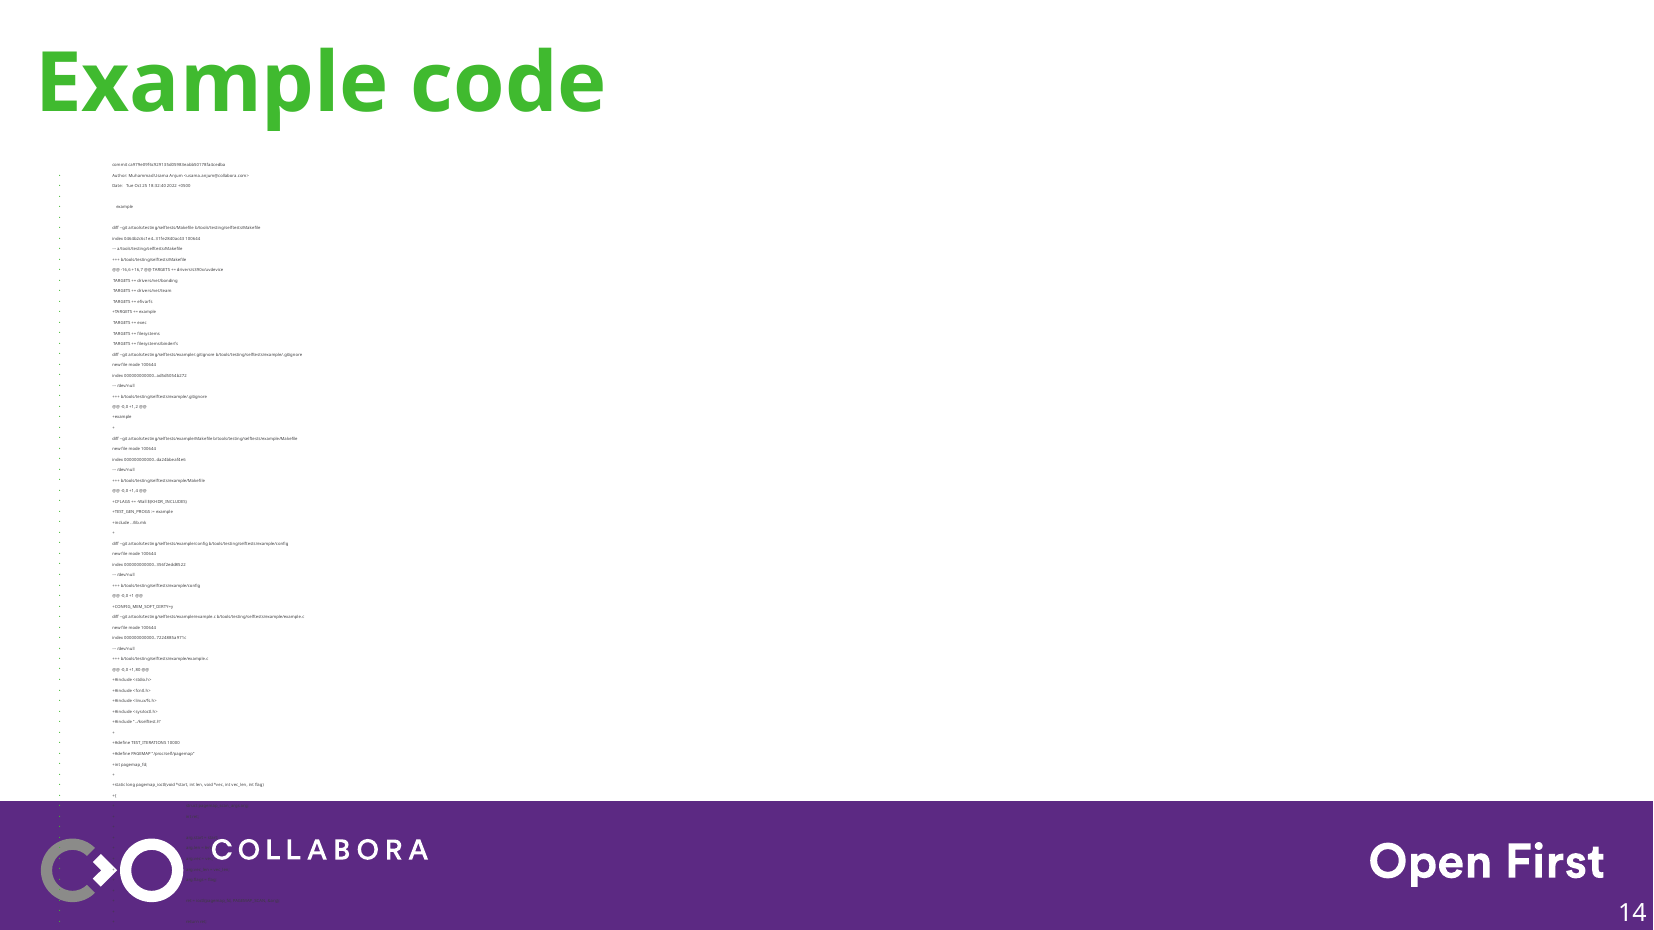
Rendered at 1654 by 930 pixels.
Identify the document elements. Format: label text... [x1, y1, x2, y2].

title Example code [35, 28, 1608, 192]
list commit ca979e09f6c929135d05983eabb50178fa4cedba Author: Muhammad Usama Anjum <usama.anjum@collabora.com> Date: Tue Oct 25 18:32:40 2022 +0500 example diff --git a/tools/testing/selftests/Makefile b/tools/testing/selftests/Makefile index 0464b2c6c1e4..31fe2840ac43 100644 --- a/tools/testing/selftests/Makefile +++ b/tools/testing/selftests/Makefile @@ -16,6 +16,7 @@ TARGETS += drivers/s390x/uvdevice TARGETS += drivers/net/bonding TARGETS += drivers/net/team TARGETS += efivarfs +TARGETS += example TARGETS += exec TARGETS += filesystems TARGETS += filesystems/binderfs diff --git a/tools/testing/selftests/example/.gitignore b/tools/testing/selftests/example/.gitignore new file mode 100644 index 000000000000..ad5d5054b272 --- /dev/null +++ b/tools/testing/selftests/example/.gitignore @@ -0,0 +1,2 @@ +example + diff --git a/tools/testing/selftests/example/Makefile b/tools/testing/selftests/example/Makefile new file mode 100644 index 000000000000..da24bbeaf4e6 --- /dev/null +++ b/tools/testing/selftests/example/Makefile @@ -0,0 +1,4 @@ +CFLAGS += -Wall $(KHDR_INCLUDES) +TEST_GEN_PROGS := example +include ../lib.mk + diff --git a/tools/testing/selftests/example/config b/tools/testing/selftests/example/config new file mode 100644 index 000000000000..356f2edd8522 --- /dev/null +++ b/tools/testing/selftests/example/config @@ -0,0 +1 @@ +CONFIG_MEM_SOFT_DIRTY=y diff --git a/tools/testing/selftests/example/example.c b/tools/testing/selftests/example/example.c new file mode 100644 index 000000000000..7224885a971c --- /dev/null +++ b/tools/testing/selftests/example/example.c @@ -0,0 +1,80 @@ +#include <stdio.h> +#include <fcntl.h> +#include <linux/fs.h> +#include <sys/ioctl.h> +#include "../kselftest.h" + +#define TEST_ITERATIONS 10000 +#define PAGEMAP "/proc/self/pagemap" +int pagemap_fd; + +static long pagemap_ioctl(void *start, int len, void *vec, int vec_len, int flag) +{ + struct pagemap_scan_args arg; + int ret; + + arg.start = start; + arg.len = len; + arg.vec = vec; + arg.vec_len = vec_len; + arg.flags = flag; + + ret = ioctl(pagemap_fd, PAGEMAP_SCAN, &arg); + + return ret; +} + +static void test_simple(int page_size) +{ + int i; + char *map; + loff_t *vec = NULL; + + map = aligned_alloc(page_size, page_size); + if (!map) + ksft_exit_fail_msg("mmap failed\n"); + +// clear_softdirty(); + + for (i = 0 ; i < TEST_ITERATIONS; i++) { + if (pagemap_ioctl(map, page_size, vec, 1, 0) == 1) { + ksft_print_msg("dirty bit was 1, but should be 0 (i=%d)\n", i); + break; + } + +// clear_softdirty(); + // Write something to the page to get the dirty bit enabled on the page + map[0]++; + + if (pagemap_ioctl(map, page_size, vec, 1, 0) == 0) { + ksft_print_msg("dirty bit was 0, but should be 1 (i=%d)\n", i); + break; + } + +// clear_softdirty(); + } + free(map); + + ksft_test_result(i == TEST_ITERATIONS, "Test %s\n", __func__); +} + +int main() +{ + ksft_print_header(); + ksft_set_plan(44); + + pagemap_fd = open(PAGEMAP, O_RDWR); + if (pagemap_fd < 0) + ksft_exit_fail_msg("error nomem\n"); + + test_simple(getpagesize()); + + // test1(); + + // test2(); + + // .. + + close(pagemap_fd); + return ksft_exit_pass(); +} [41, 160, 1613, 804]
